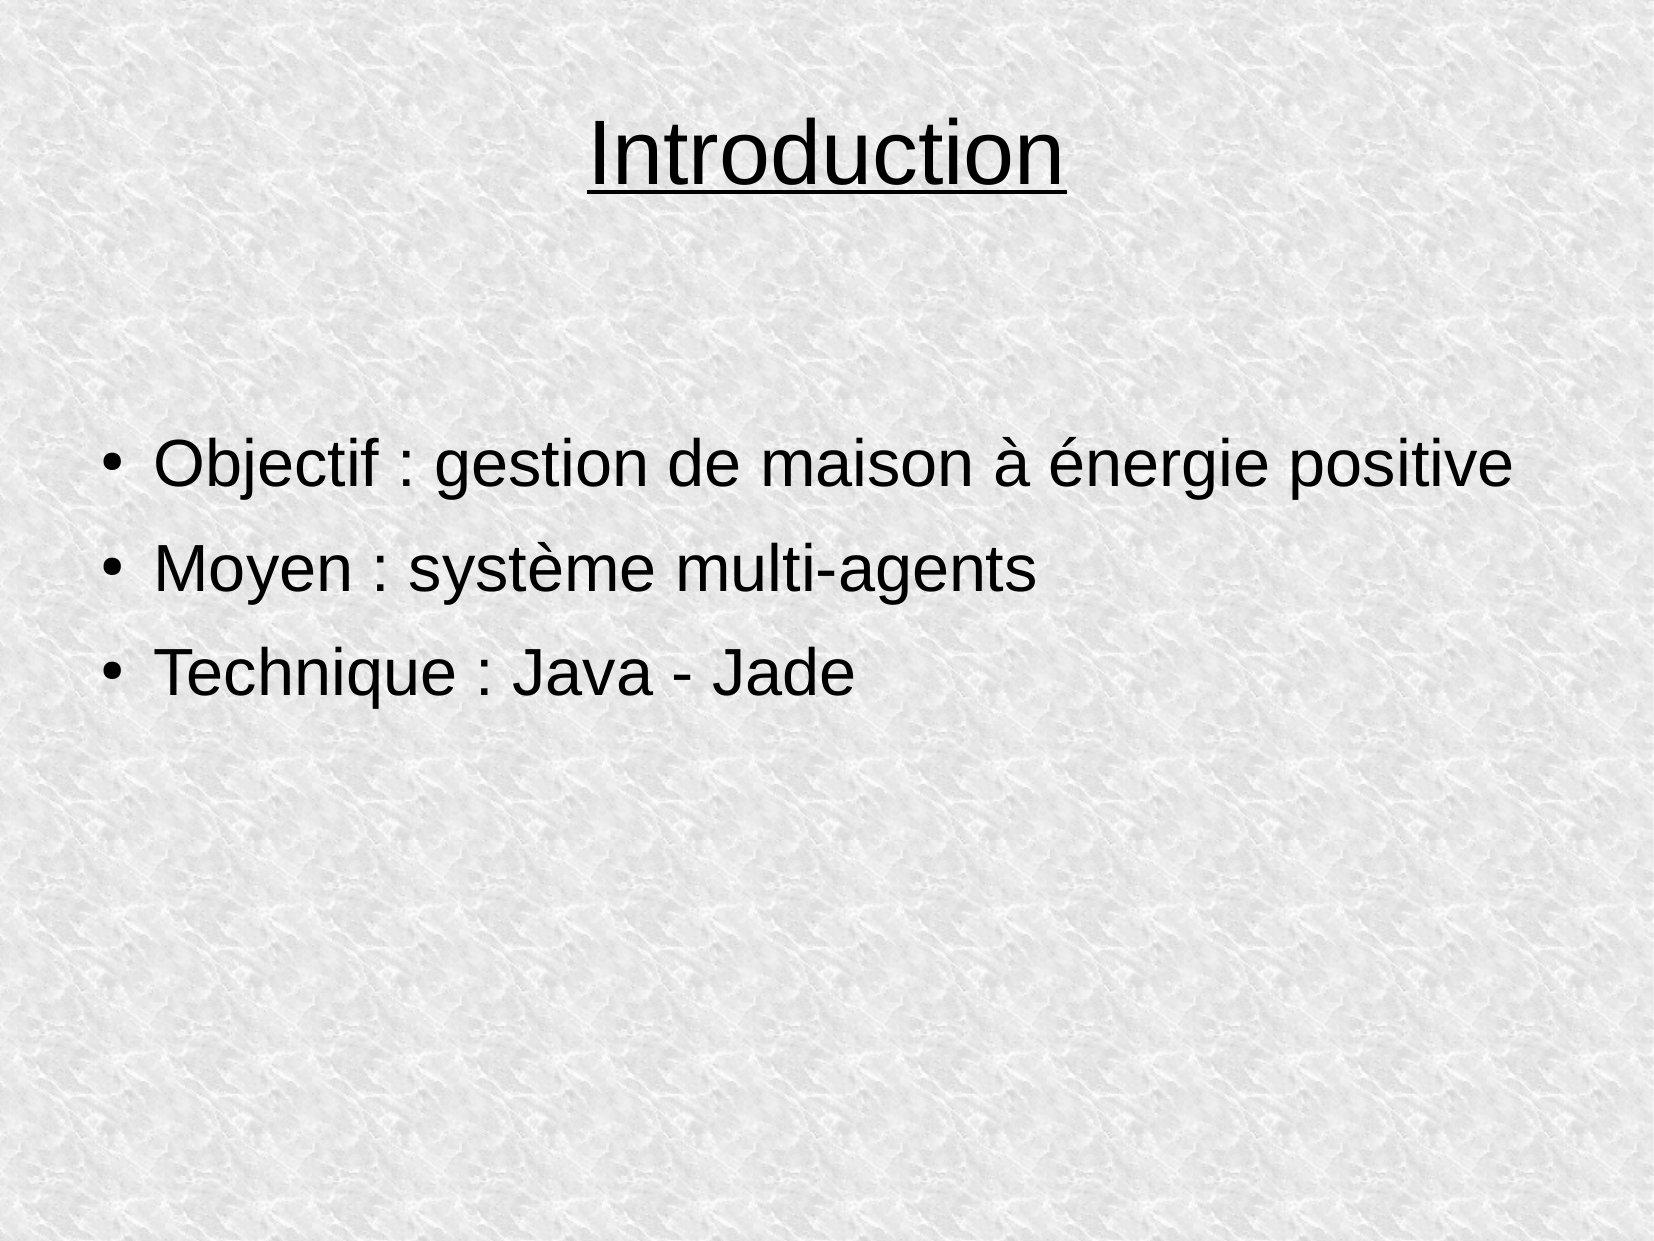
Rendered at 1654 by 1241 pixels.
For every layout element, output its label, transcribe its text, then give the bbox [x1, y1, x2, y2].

picture [0, 0, 1654, 1241]
title Introduction [82, 49, 1571, 257]
list Objectif : gestion de maison à énergie positive Moyen : système multi-agents Technique : Java - Jade [82, 426, 1571, 1146]
